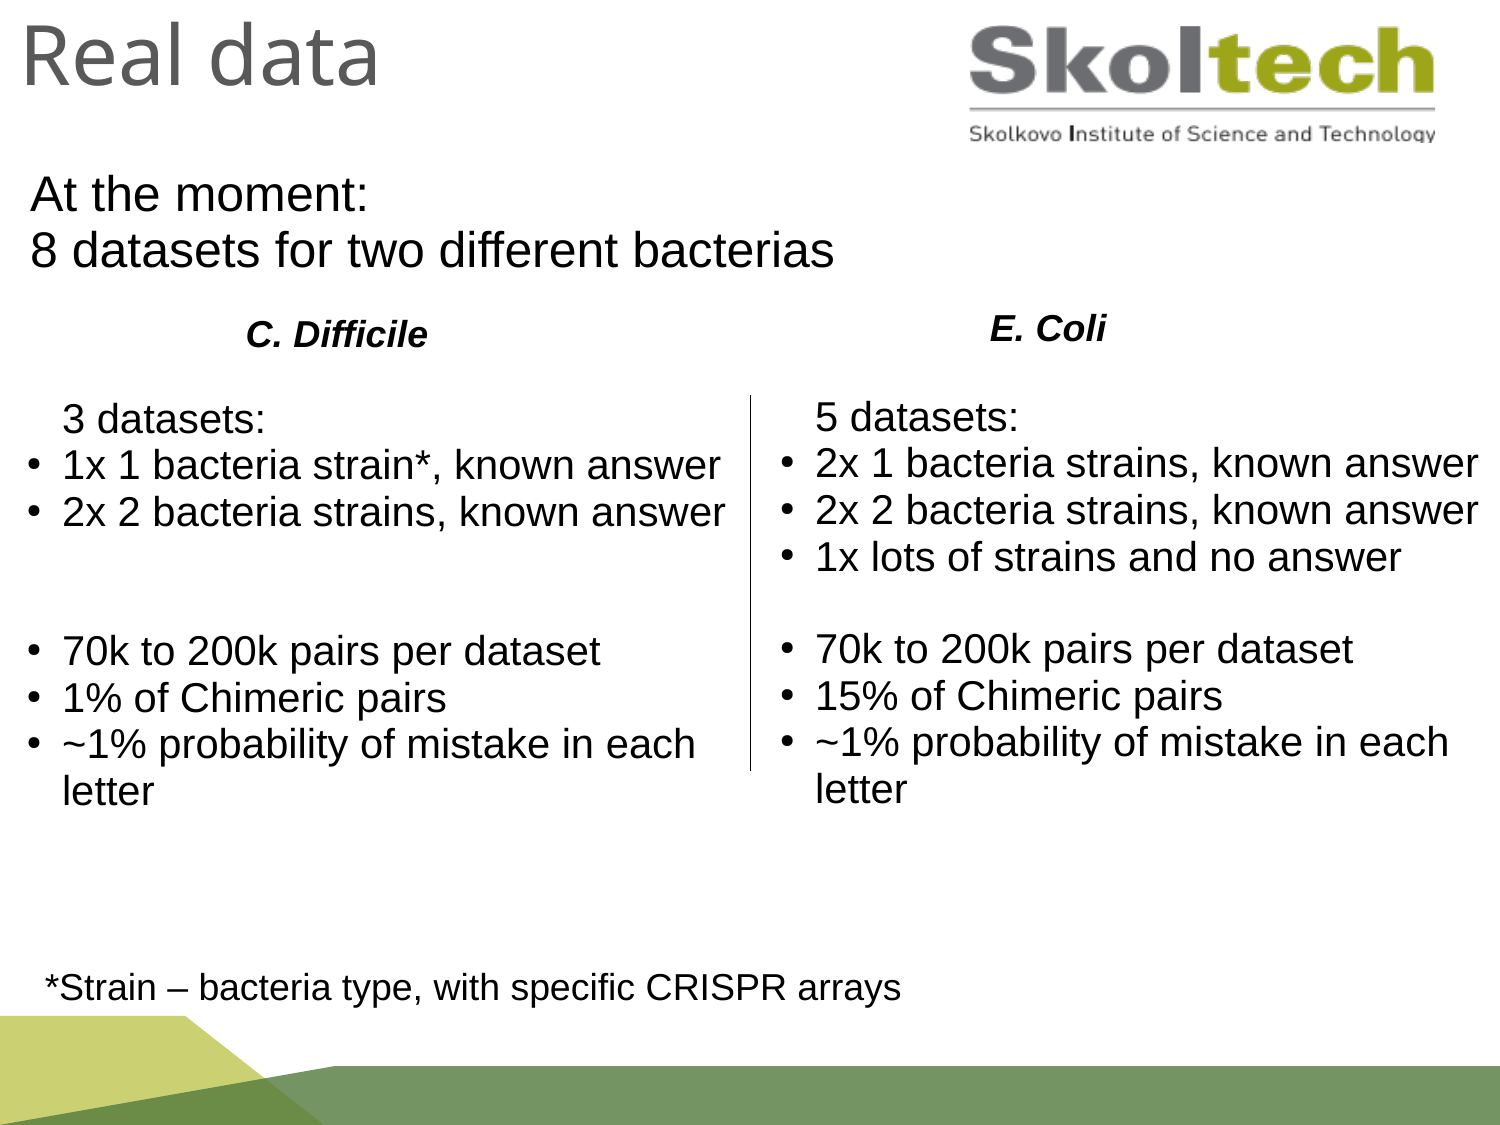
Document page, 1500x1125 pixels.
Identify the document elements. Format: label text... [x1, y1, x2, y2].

text_box E. Coli [975, 299, 1201, 357]
text_box C. Difficile [230, 305, 456, 363]
text_box 3 datasets: 1x 1 bacteria strain*, known answer 2x 2 bacteria strains, known answer 70k to 200k pairs per dataset 1% of Chimeric pairs ~1% probability of mistake in each letter [11, 341, 762, 961]
text_box 5 datasets: 2x 1 bacteria strains, known answer 2x 2 bacteria strains, known answer 1x lots of strains and no answer 70k to 200k pairs per dataset 15% of Chimeric pairs ~1% probability of mistake in each letter [765, 339, 1500, 959]
text_box *Strain – bacteria type, with specific CRISPR arrays [30, 958, 1246, 1016]
text_box At the moment: 8 datasets for two different bacterias [15, 159, 961, 286]
title Real data [4, 0, 781, 105]
